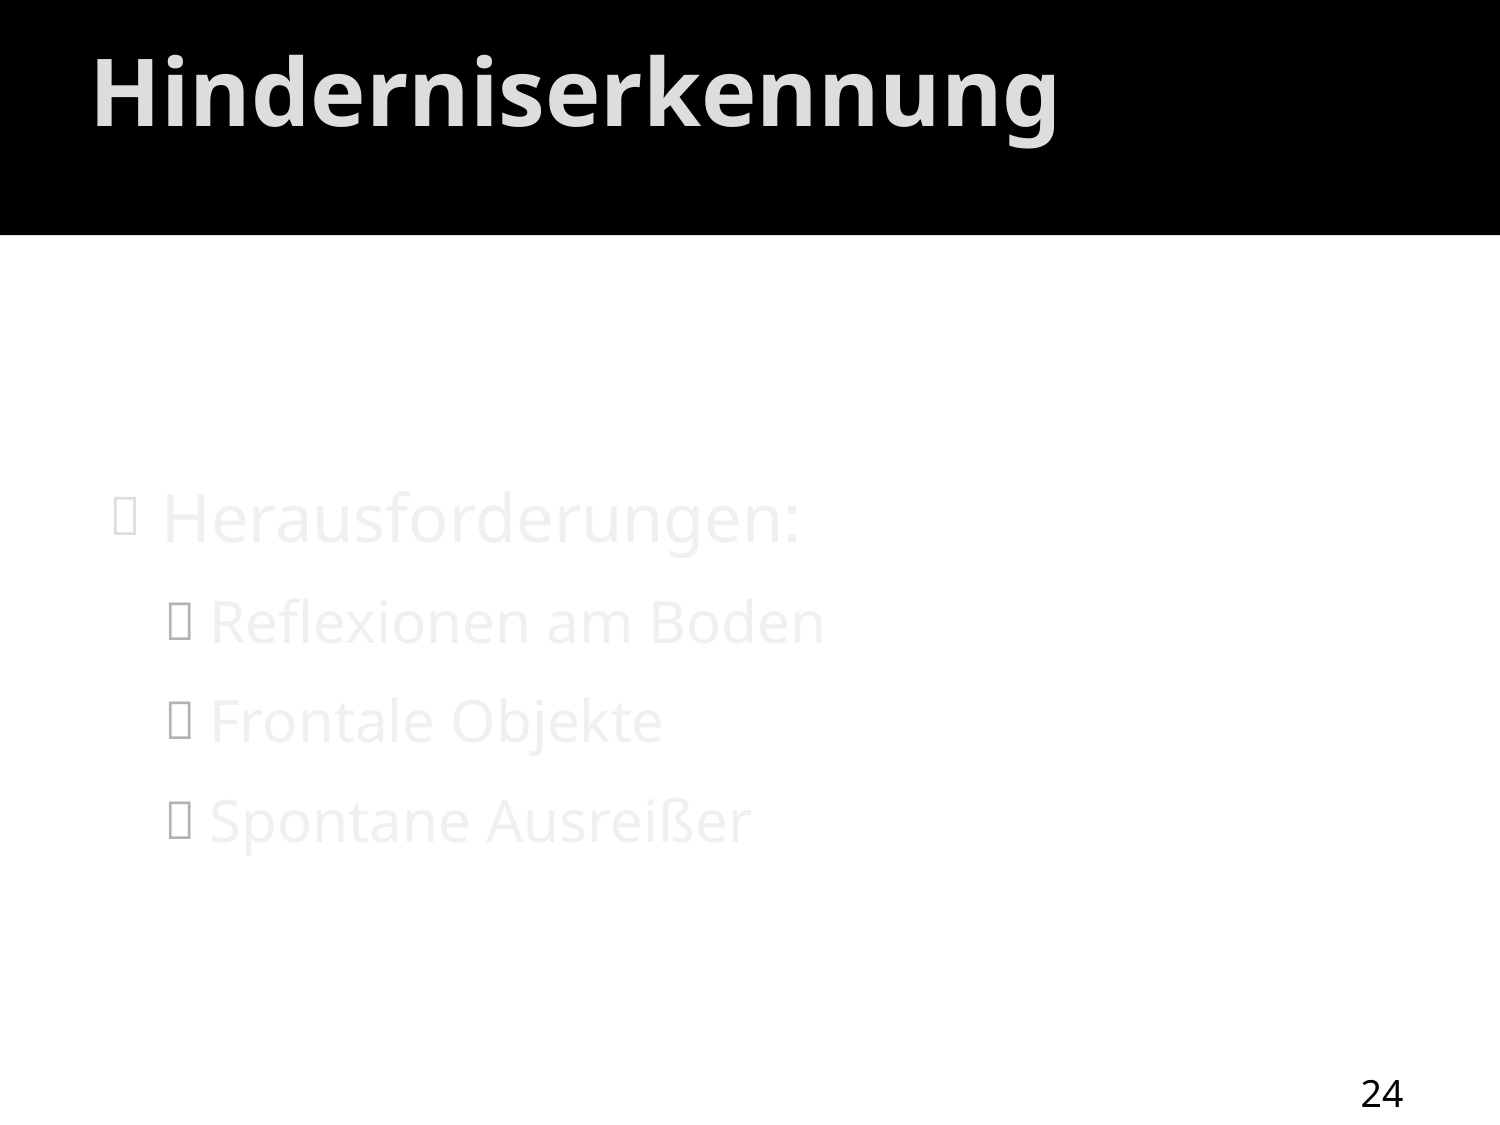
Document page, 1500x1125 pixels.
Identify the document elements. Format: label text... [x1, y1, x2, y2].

slide_number <Nummer> [1345, 1062, 1467, 1108]
title Hinderniserkennung [75, 25, 1425, 231]
list Herausforderungen: Reflexionen am Boden Frontale Objekte Spontane Ausreißer [75, 468, 1425, 874]
